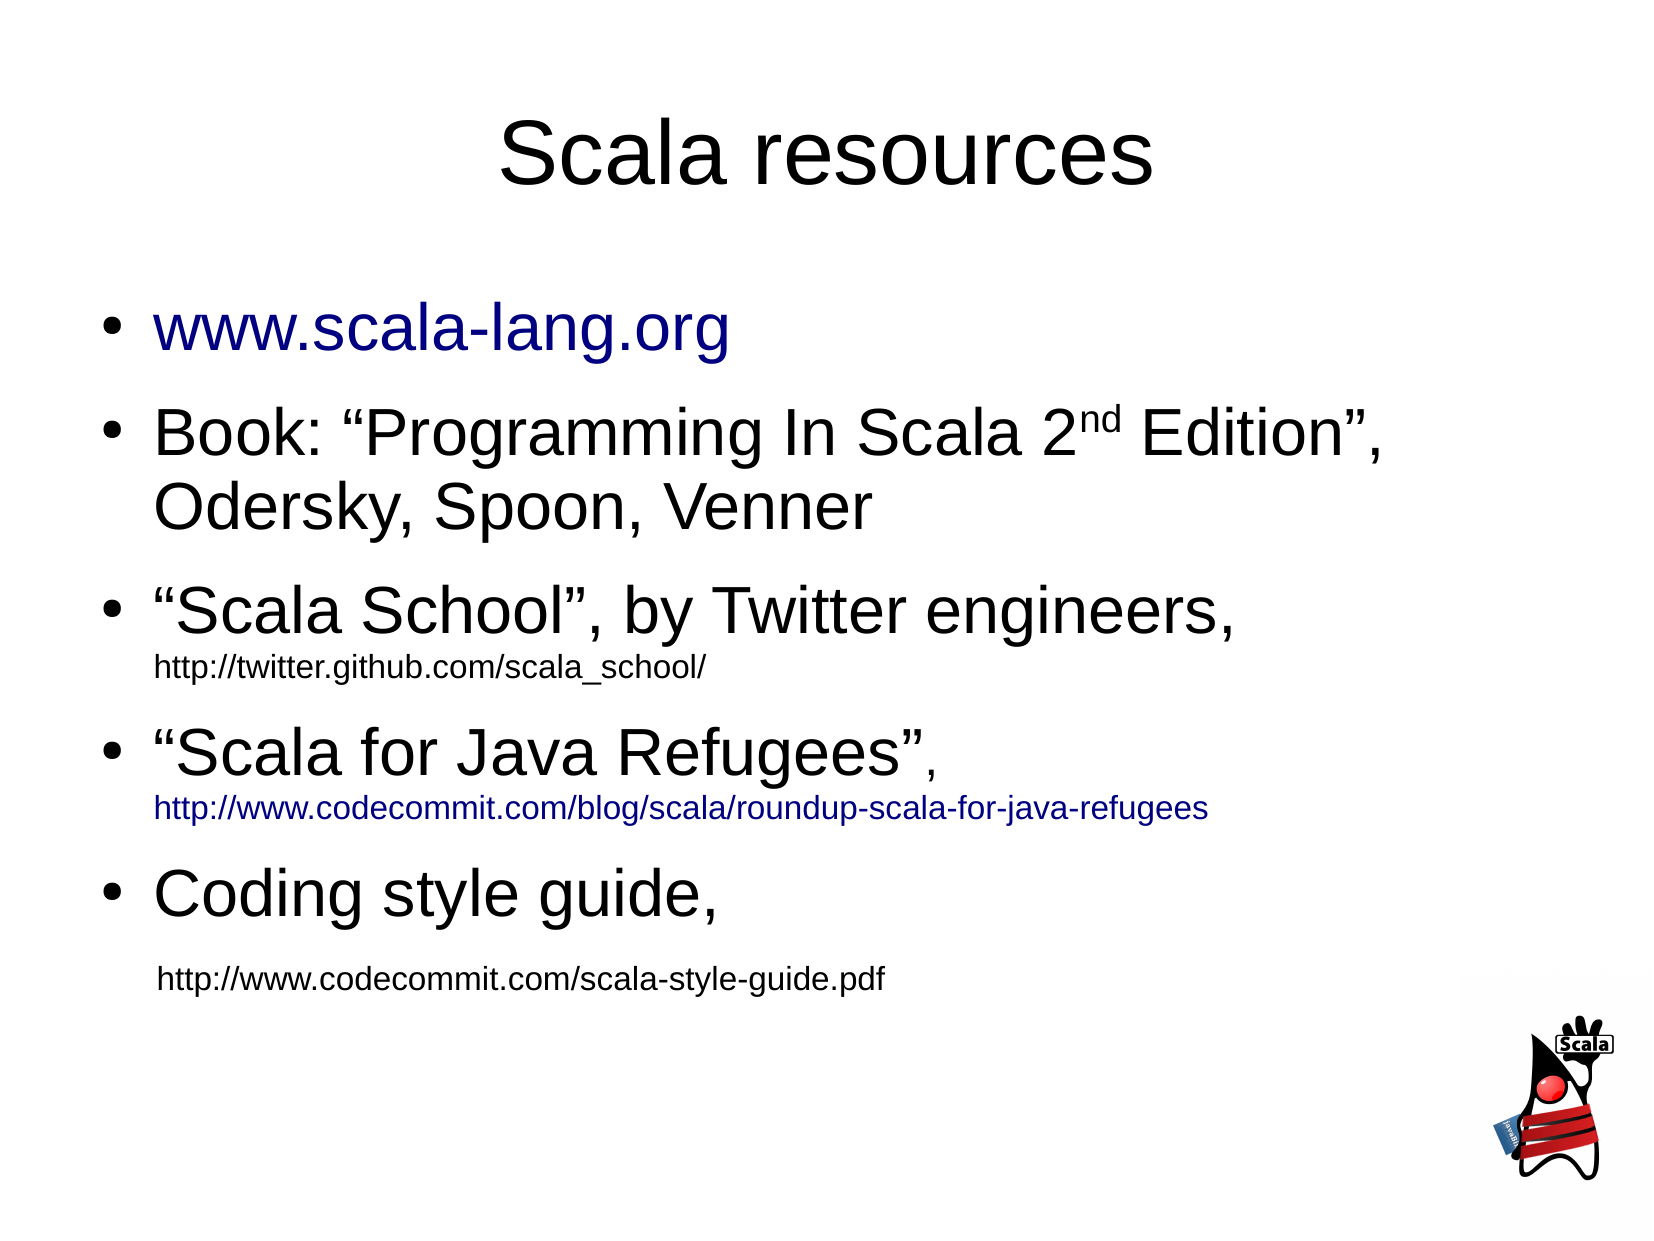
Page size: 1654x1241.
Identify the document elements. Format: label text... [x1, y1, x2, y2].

list www.scala-lang.org Book: “Programming In Scala 2nd Edition”, Odersky, Spoon, Venner “Scala School”, by Twitter engineers, http://twitter.github.com/scala_school/ “Scala for Java Refugees”, http://www.codecommit.com/blog/scala/roundup-scala-for-java-refugees Coding style guide, http://www.codecommit.com/scala-style-guide.pdf [82, 290, 1571, 1109]
picture [1462, 969, 1654, 1241]
title Scala resources [82, 49, 1571, 257]
